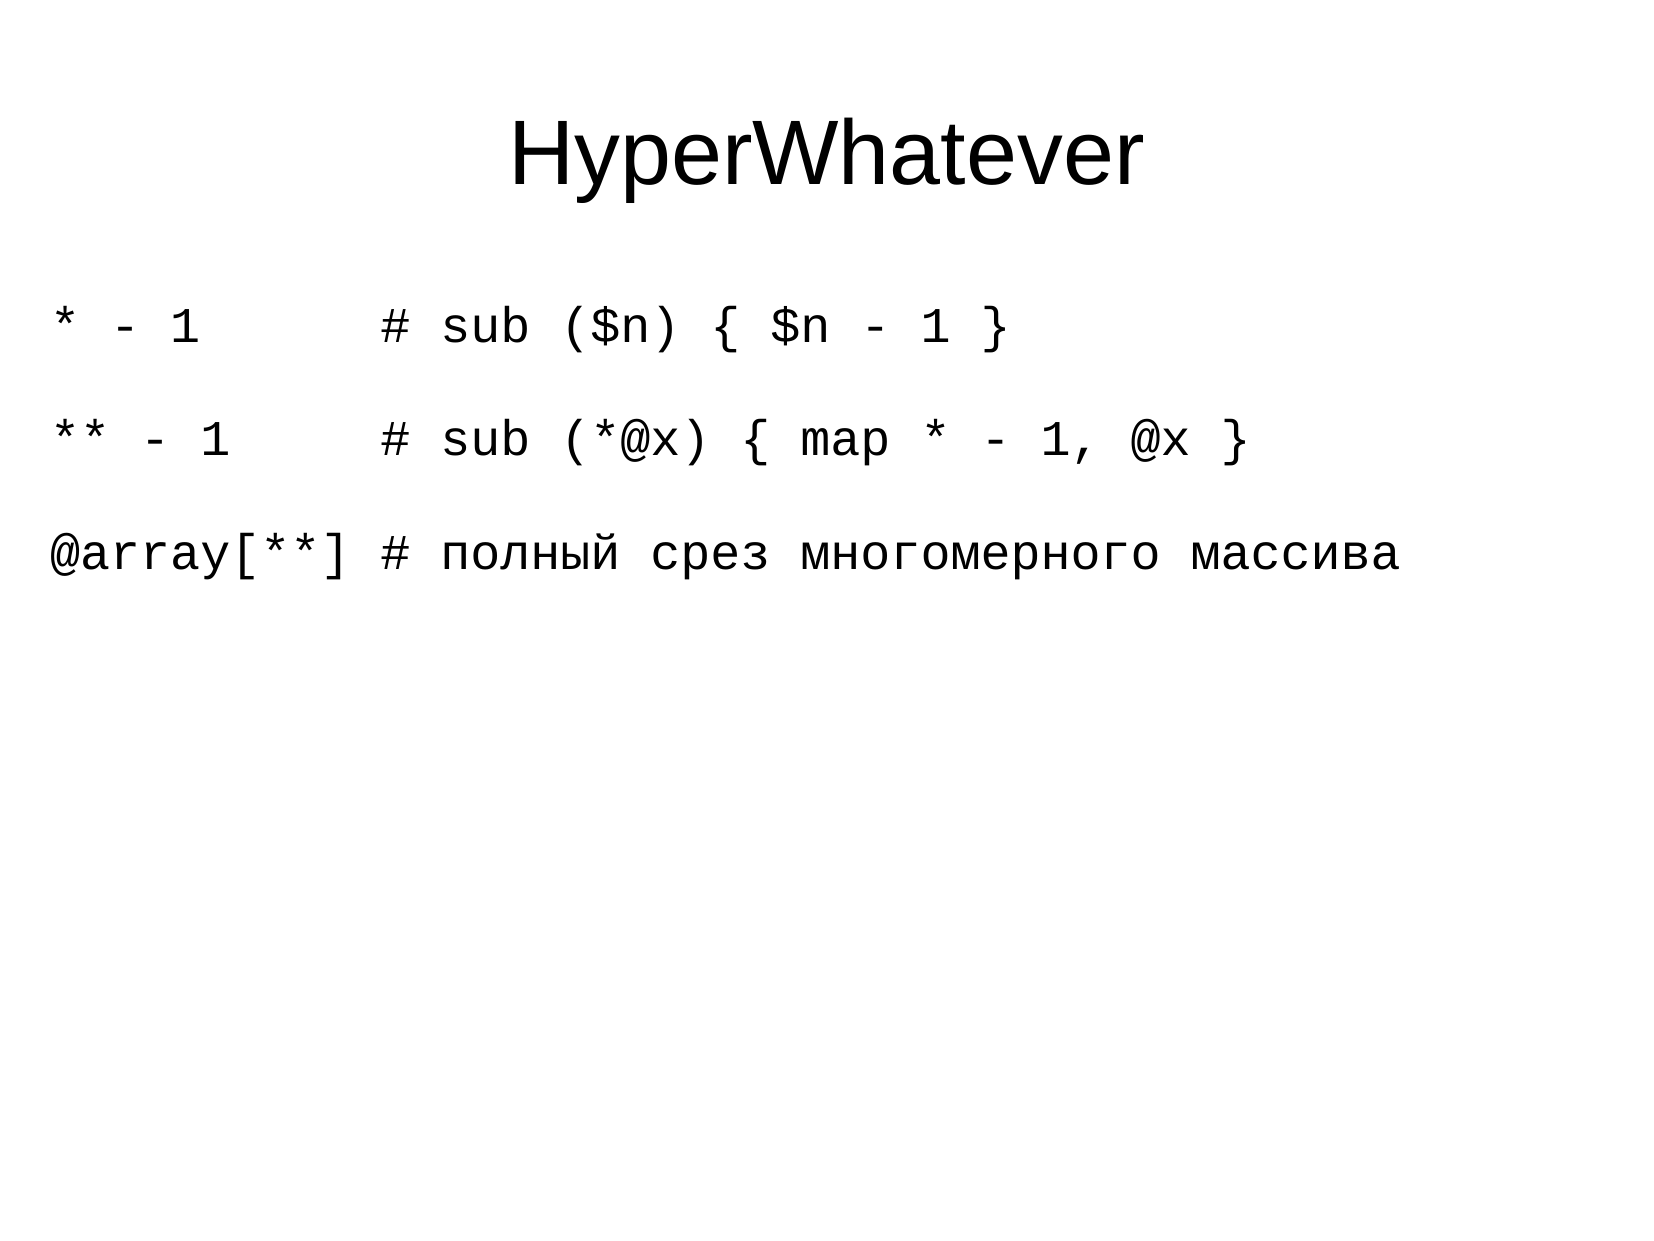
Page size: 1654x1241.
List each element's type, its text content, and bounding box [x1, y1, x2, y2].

text_box * - 1 # sub ($n) { $n - 1 } ** - 1 # sub (*@x) { map * - 1, @x } @array[**] # полный срез многомерного массива [35, 236, 1630, 1217]
title HyperWhatever [82, 49, 1571, 236]
